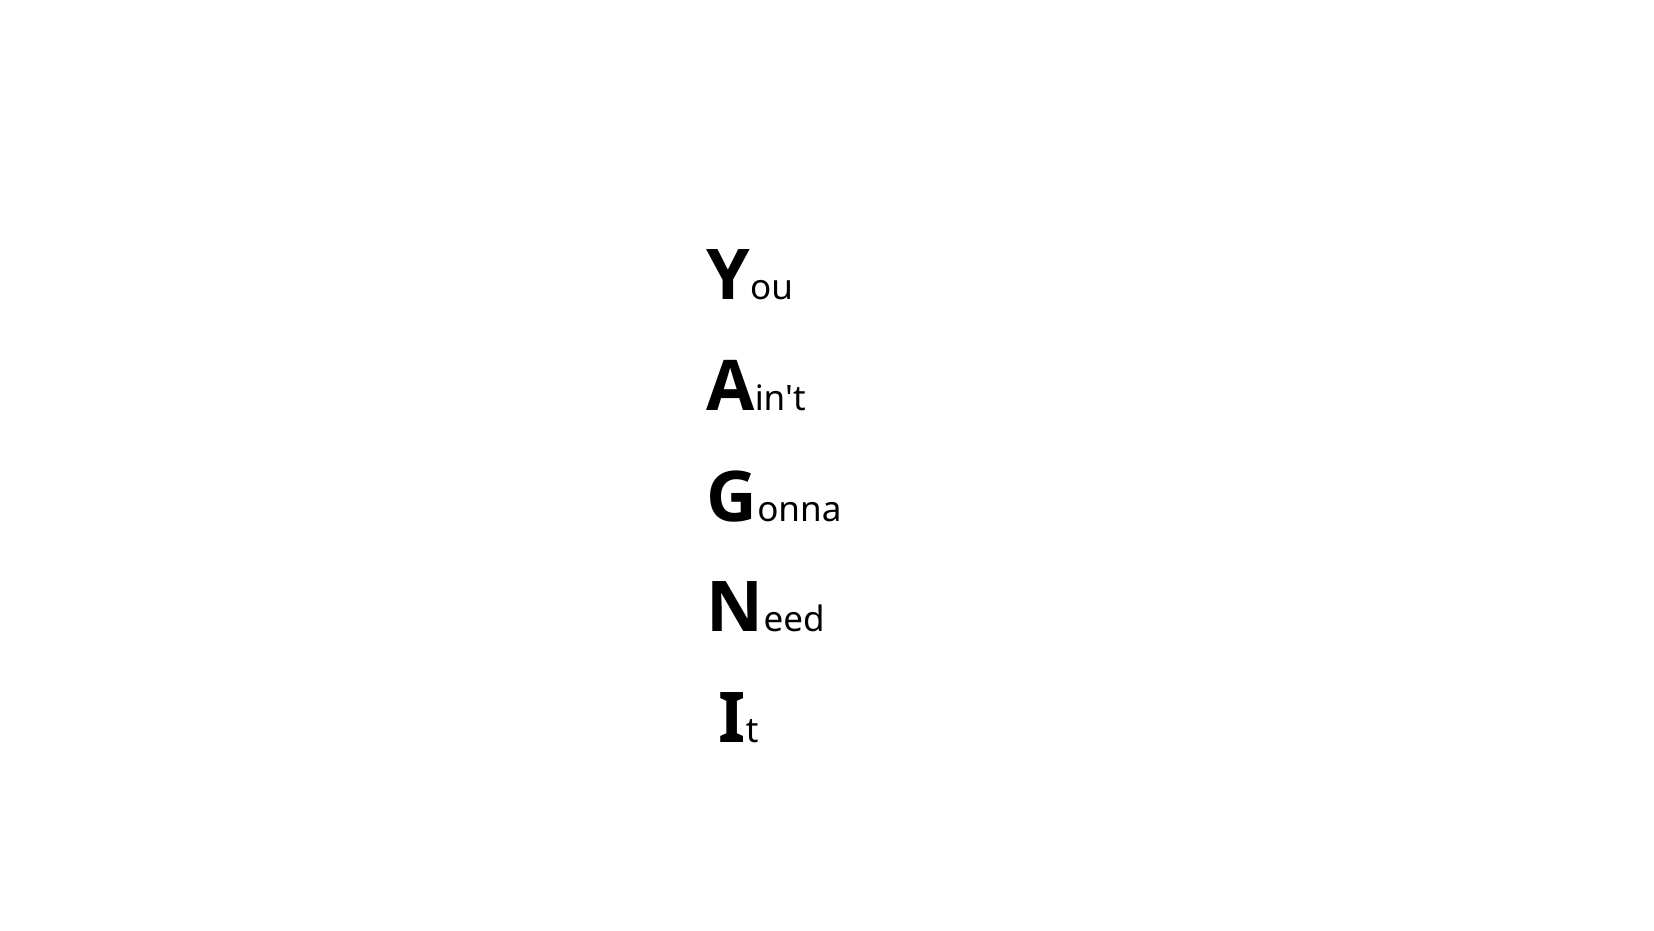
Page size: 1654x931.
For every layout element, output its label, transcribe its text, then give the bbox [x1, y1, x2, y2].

list You Ain't Gonna Need It [656, 225, 1654, 765]
